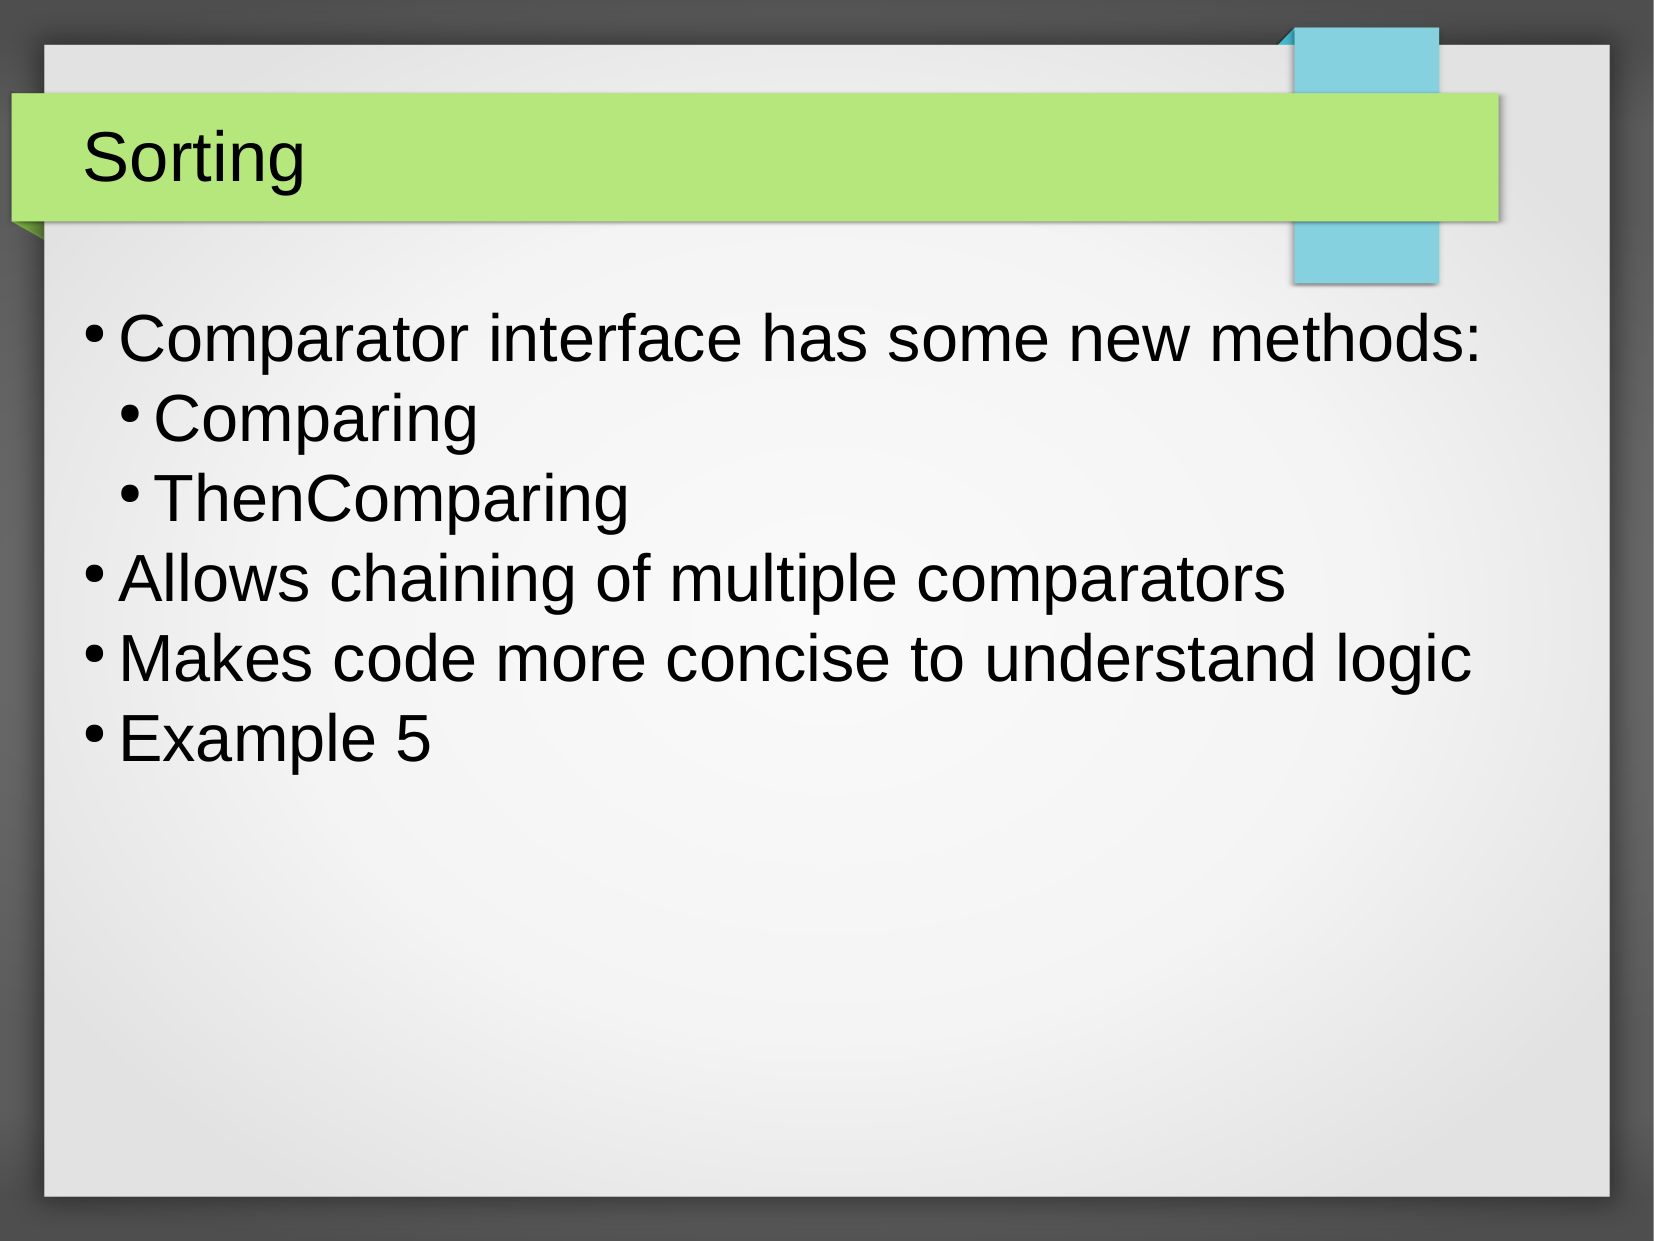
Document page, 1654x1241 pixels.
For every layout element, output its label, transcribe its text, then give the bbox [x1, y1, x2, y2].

text_box Sorting [82, 94, 1264, 213]
text_box Comparator interface has some new methods: Comparing ThenComparing Allows chaining of multiple comparators Makes code more concise to understand logic Example 5 [82, 295, 1571, 1015]
picture [0, 0, 1654, 1241]
